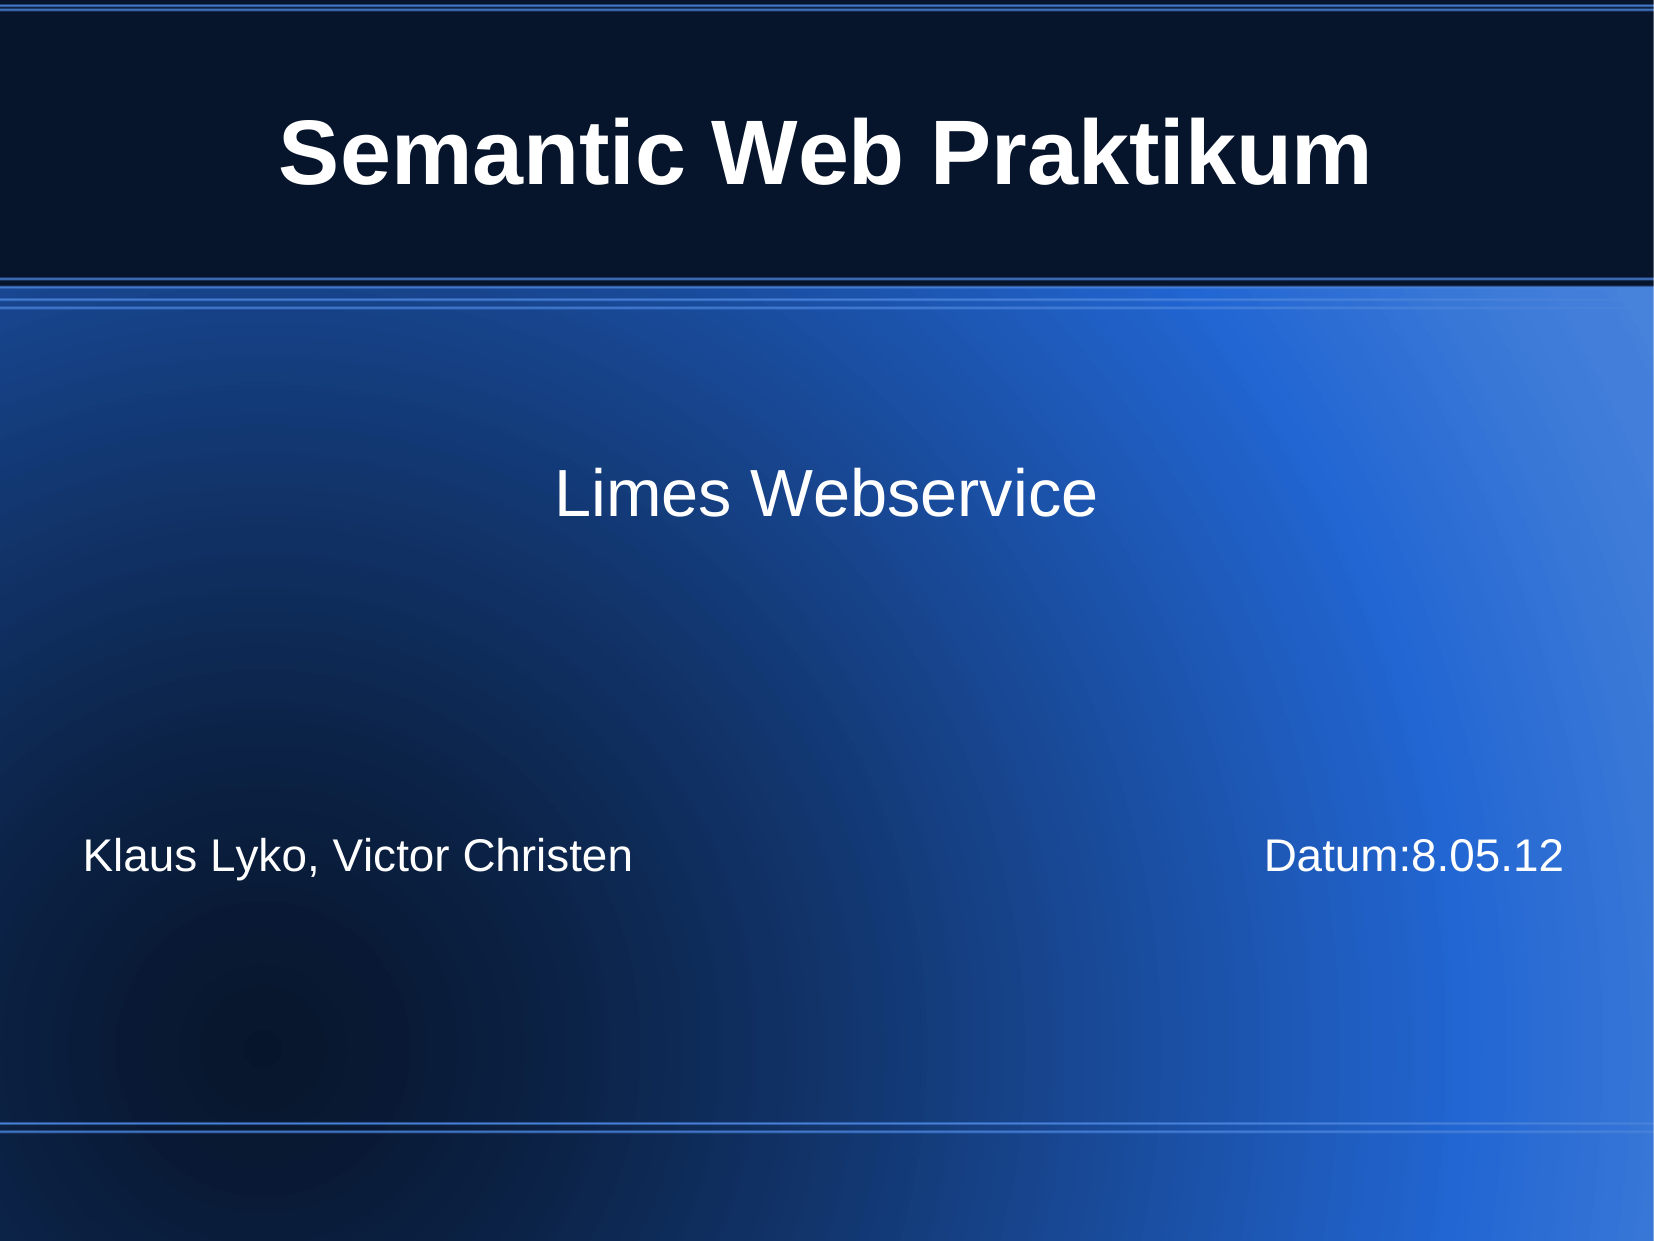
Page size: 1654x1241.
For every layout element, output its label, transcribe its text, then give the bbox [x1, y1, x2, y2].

title Semantic Web Praktikum [82, 49, 1571, 257]
picture [0, 0, 1654, 1241]
subtitle Limes Webservice Klaus Lyko, Victor Christen Datum:8.05.12 [82, 355, 1571, 1058]
